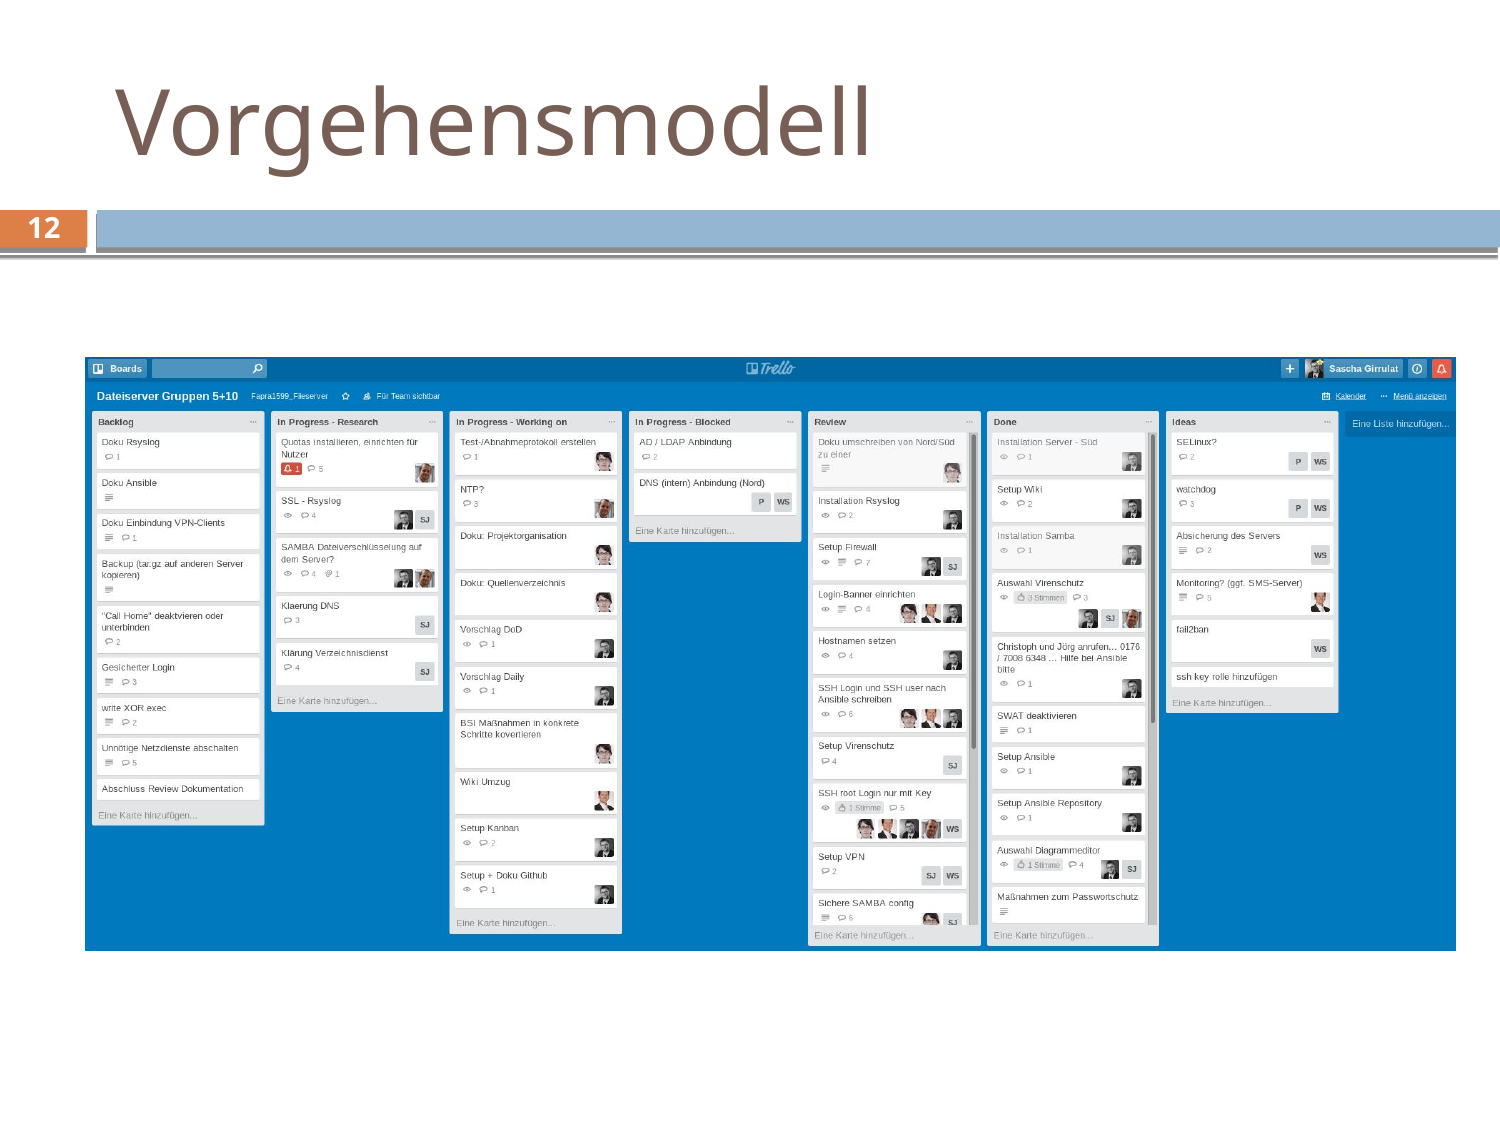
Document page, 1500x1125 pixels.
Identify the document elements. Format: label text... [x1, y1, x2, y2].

title Vorgehensmodell [100, 37, 1438, 200]
picture [85, 357, 1456, 951]
